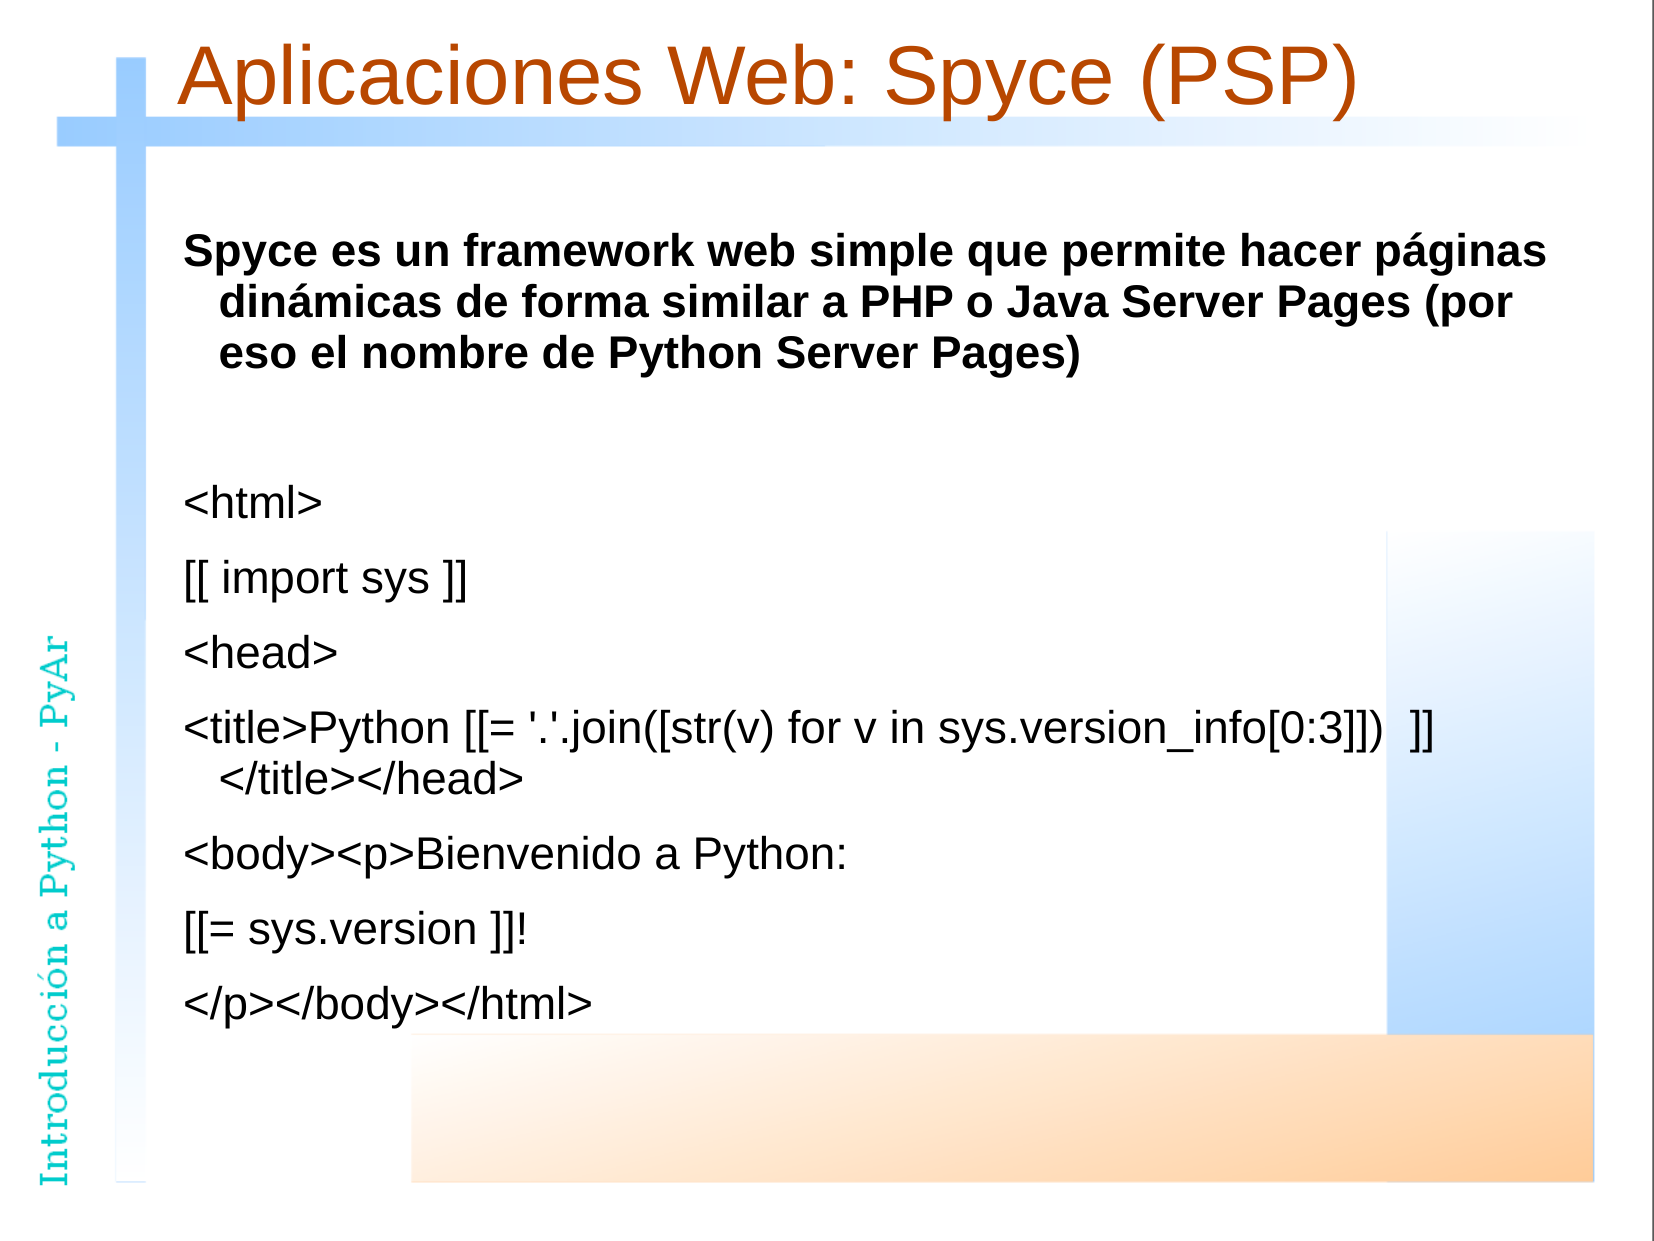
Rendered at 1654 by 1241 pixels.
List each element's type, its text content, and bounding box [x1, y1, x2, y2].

title Aplicaciones Web: Spyce (PSP) [177, 0, 1595, 147]
text_box Spyce es un framework web simple que permite hacer páginas dinámicas de forma similar a PHP o Java Server Pages (por eso el nombre de Python Server Pages) <html> [[ import sys ]] <head> <title>Python [[= '.'.join([str(v) for v in sys.version_info[0:3]]) ]] </title></head> <body><p>Bienvenido a Python: [[= sys.version ]]! </p></body></html> [147, 147, 1595, 1182]
picture [0, 0, 1654, 1241]
